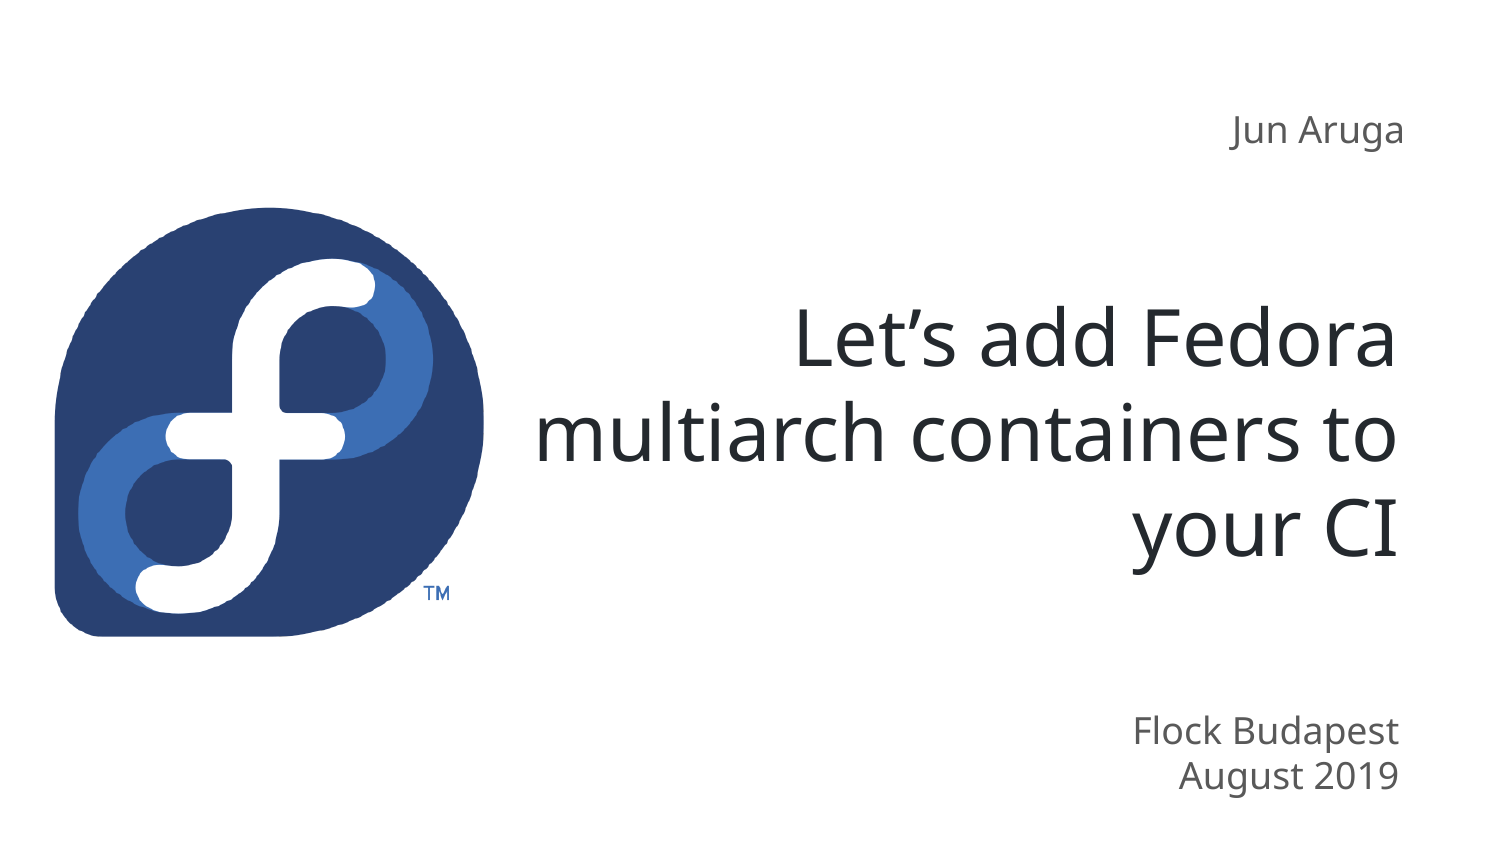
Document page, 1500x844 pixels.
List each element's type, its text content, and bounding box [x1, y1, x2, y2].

subtitle Jun Aruga [979, 90, 1421, 159]
title Let’s add Fedora multiarch containers to your CI [484, 262, 1415, 588]
subtitle Flock Budapest August 2019 [1091, 691, 1415, 806]
picture [54, 207, 484, 637]
